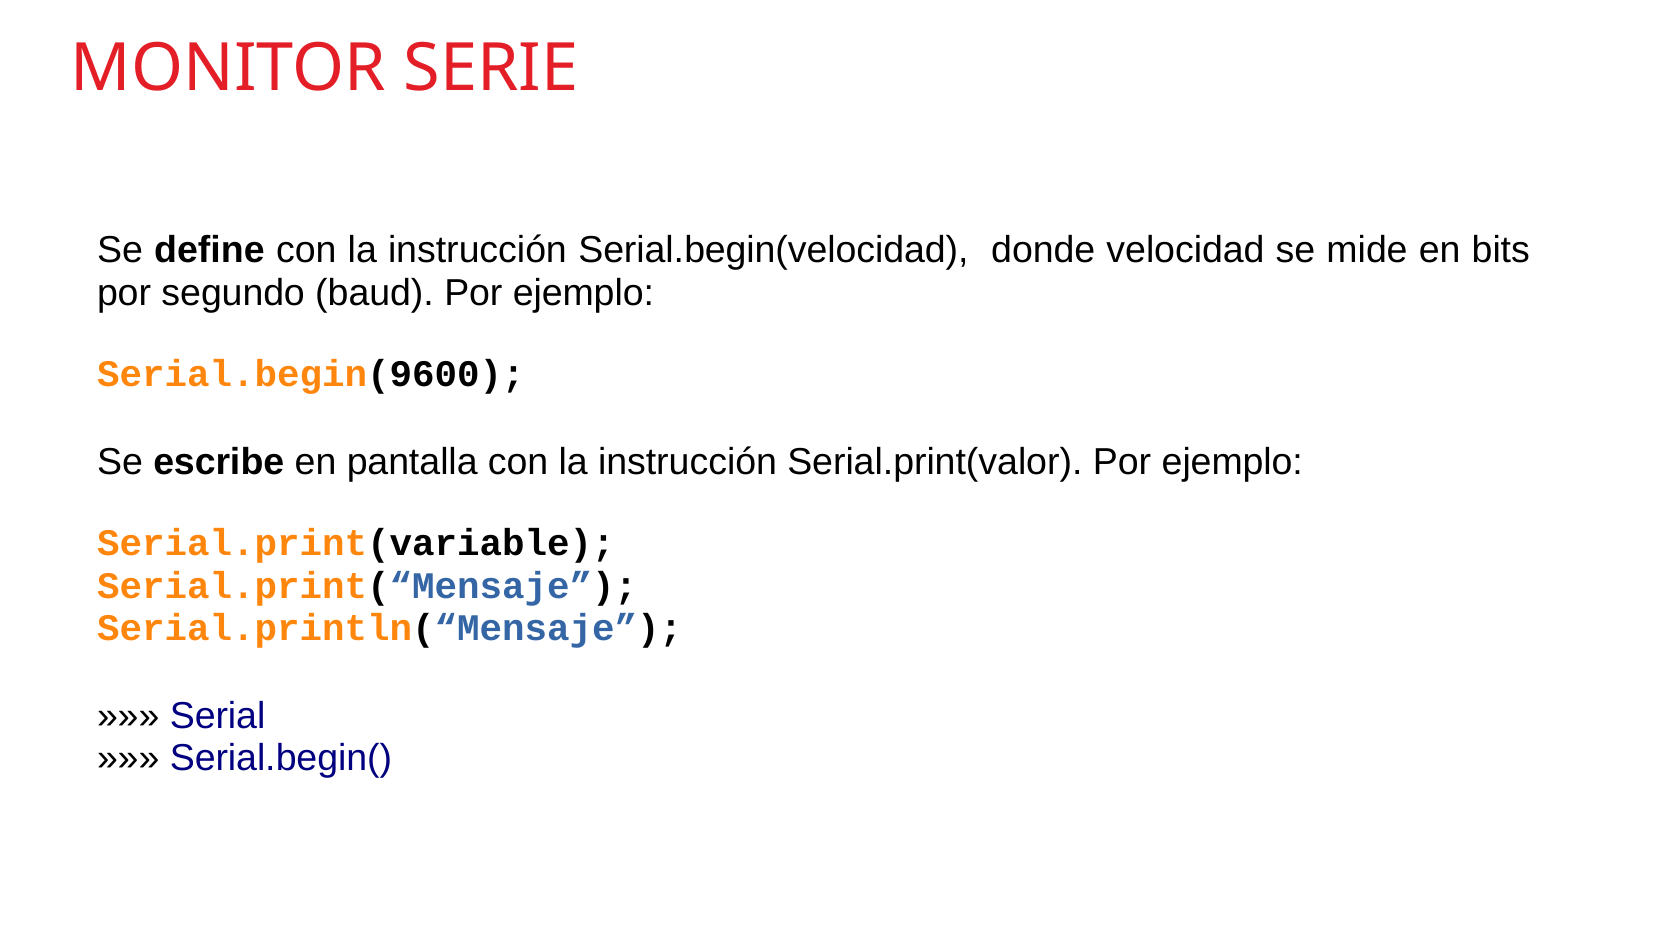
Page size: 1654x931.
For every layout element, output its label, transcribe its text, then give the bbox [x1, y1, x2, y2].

text_box Se define con la instrucción Serial.begin(velocidad), donde velocidad se mide en bits por segundo (baud). Por ejemplo: Serial.begin(9600); Se escribe en pantalla con la instrucción Serial.print(valor). Por ejemplo: Serial.print(variable); Serial.print(“Mensaje”); Serial.println(“Mensaje”); »»» Serial »»» Serial.begin() [82, 221, 1559, 786]
title MONITOR SERIE [70, 11, 1347, 118]
